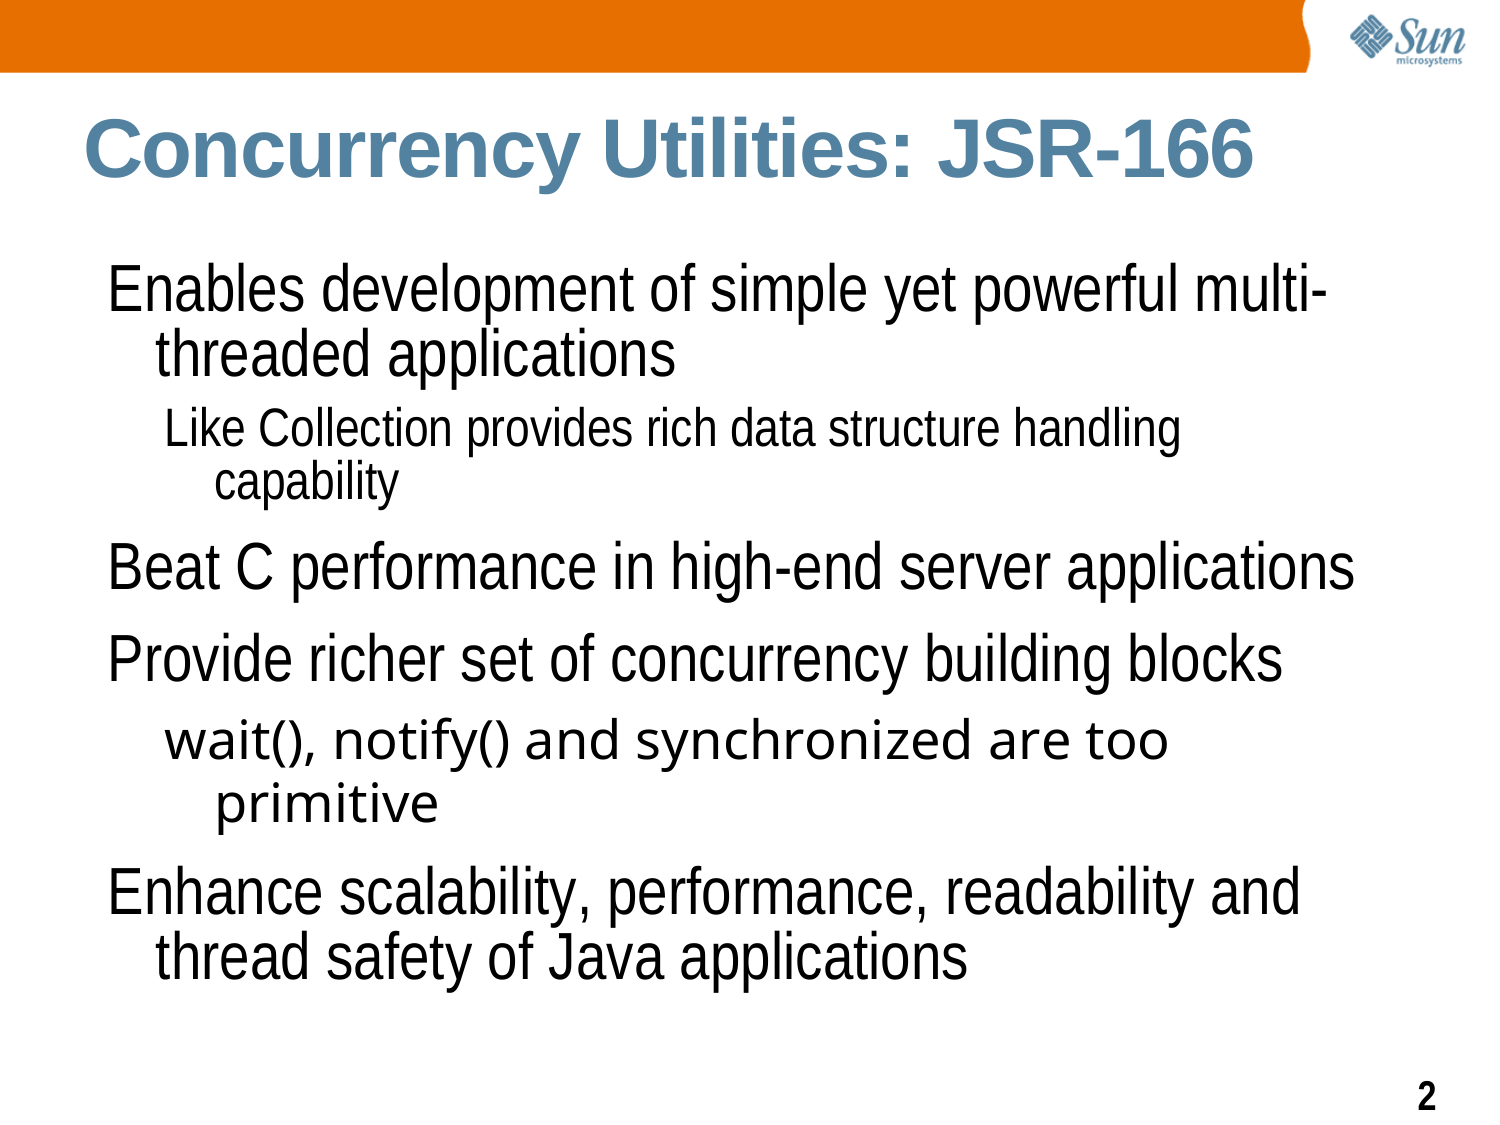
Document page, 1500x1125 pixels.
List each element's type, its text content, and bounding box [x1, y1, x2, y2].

list Enables development of simple yet powerful multi-threaded applications Like Collection provides rich data structure handling capability Beat C performance in high-end server applications Provide richer set of concurrency building blocks wait(), notify() and synchronized are too primitive Enhance scalability, performance, readability and thread safety of Java applications [88, 258, 1370, 1077]
title Concurrency Utilities: JSR-166 [83, 110, 1446, 252]
picture [0, 0, 1500, 75]
